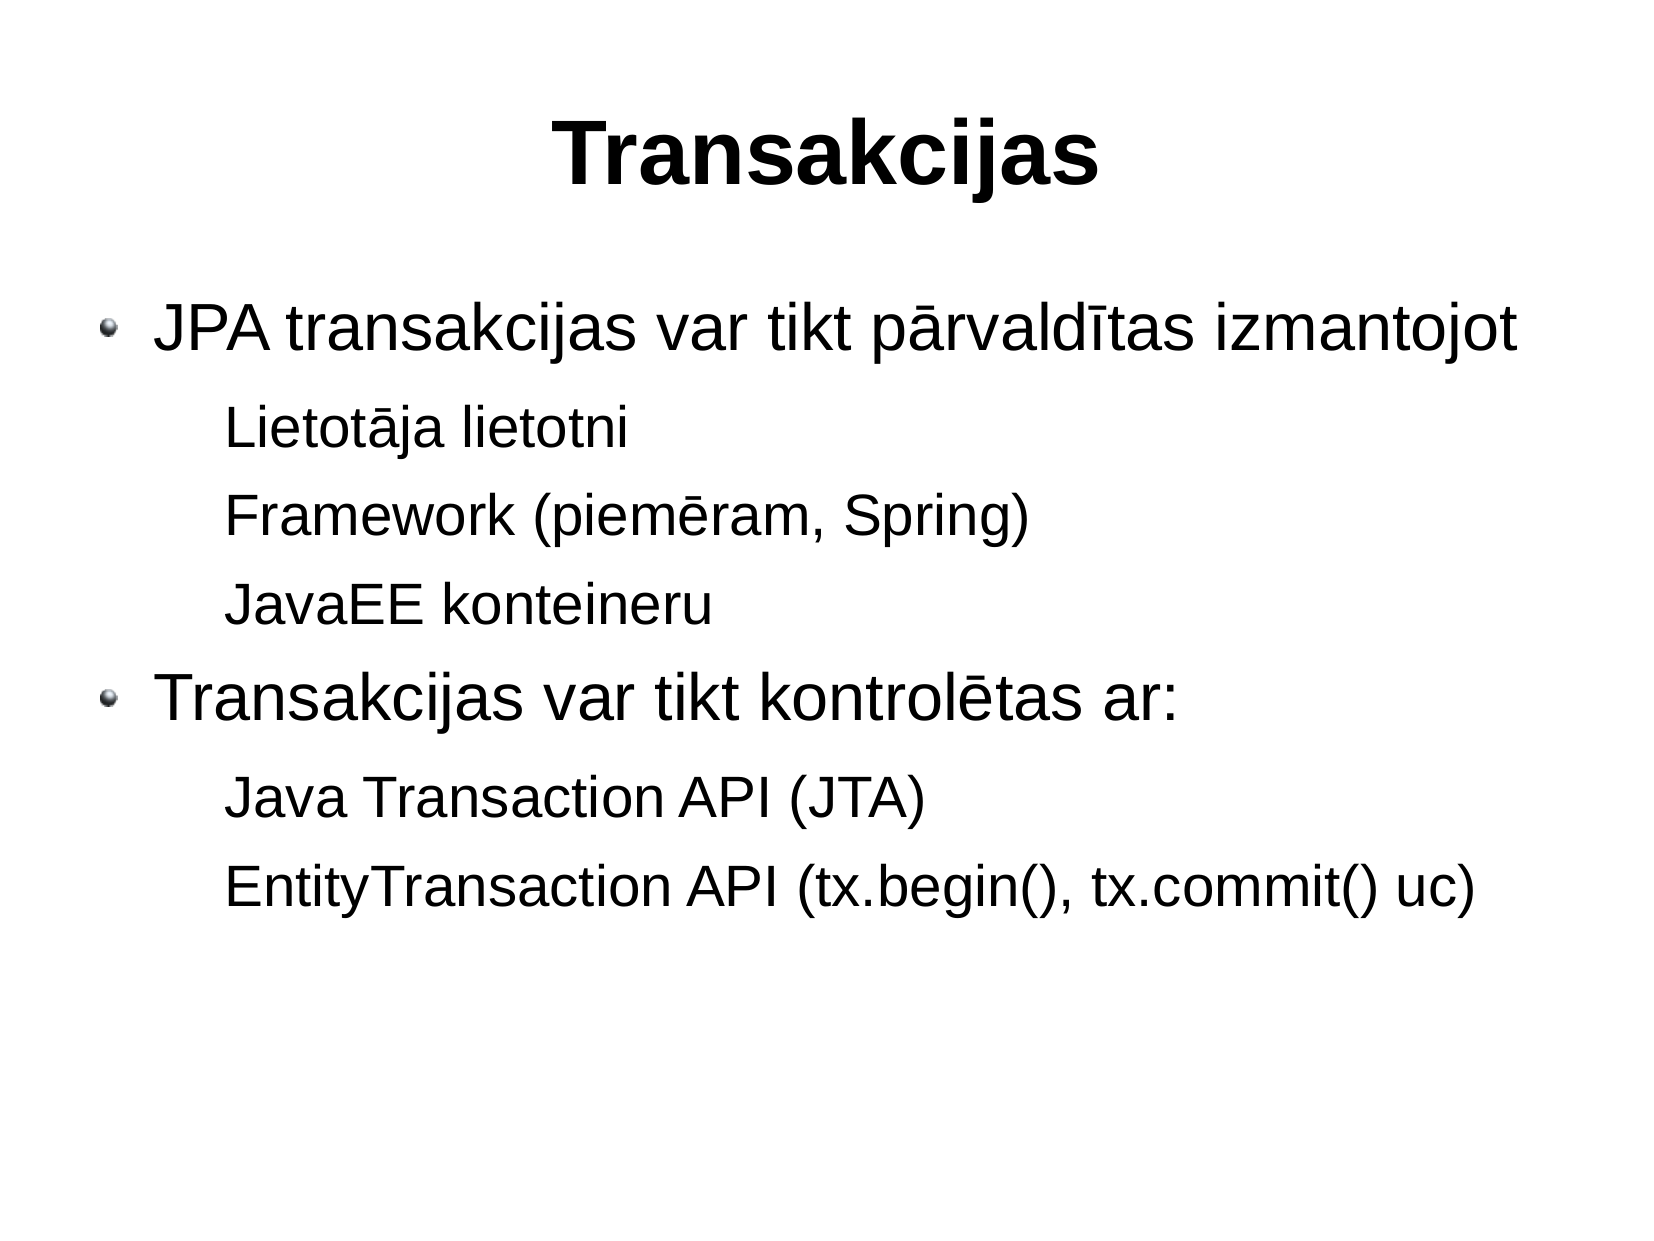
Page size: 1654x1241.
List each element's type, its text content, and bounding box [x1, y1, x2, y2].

list JPA transakcijas var tikt pārvaldītas izmantojot Lietotāja lietotni Framework (piemēram, Spring) JavaEE konteineru Transakcijas var tikt kontrolētas ar: Java Transaction API (JTA) EntityTransaction API (tx.begin(), tx.commit() uc) [82, 290, 1538, 1010]
title Transakcijas [82, 49, 1571, 257]
